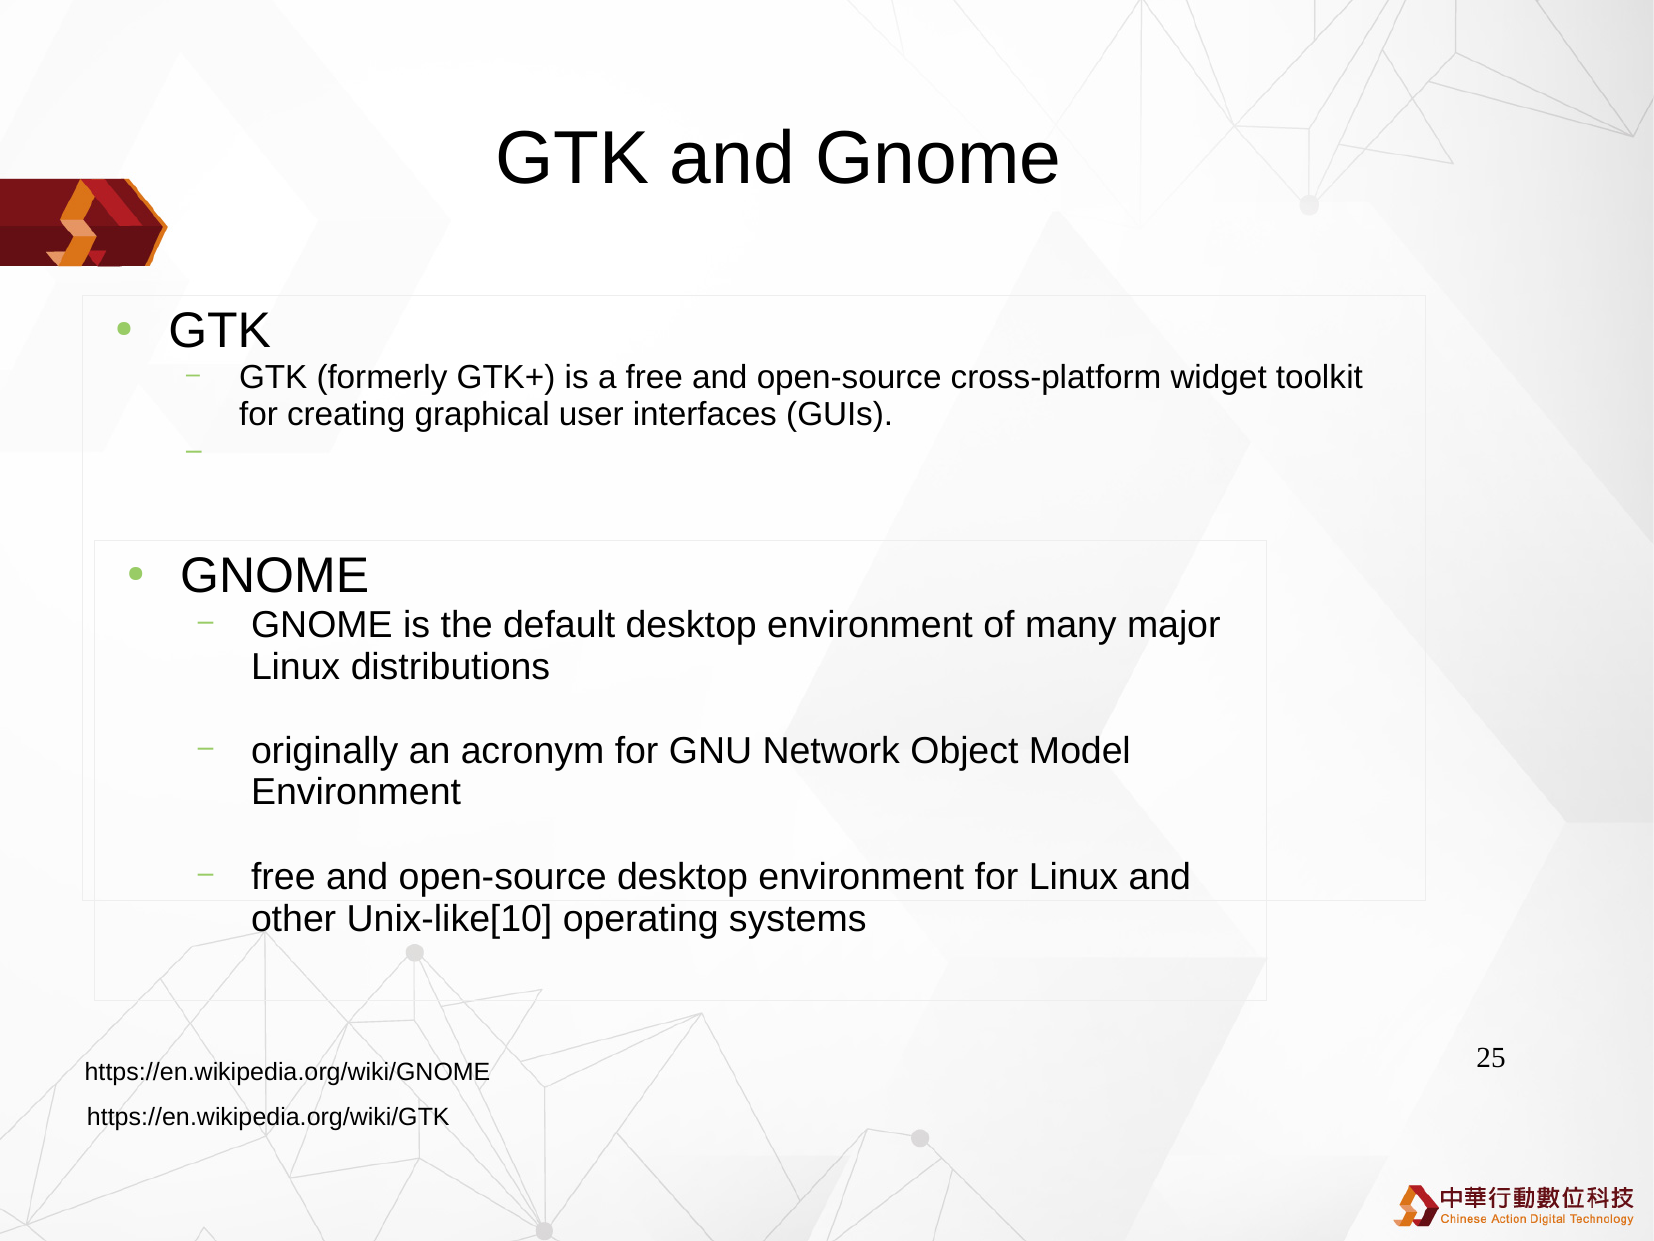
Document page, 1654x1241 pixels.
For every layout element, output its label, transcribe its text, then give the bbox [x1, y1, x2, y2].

text_box GTK GTK (formerly GTK+) is a free and open-source cross-platform widget toolkit for creating graphical user interfaces (GUIs). [82, 295, 1426, 901]
text_box GNOME GNOME is the default desktop environment of many major Linux distributions originally an acronym for GNU Network Object Model Environment free and open-source desktop environment for Linux and other Unix-like[10] operating systems [94, 540, 1267, 1001]
title GTK and Gnome [248, 98, 1309, 217]
picture [0, 0, 1654, 1241]
text_box https://en.wikipedia.org/wiki/GNOME [69, 1050, 708, 1107]
text_box https://en.wikipedia.org/wiki/GTK [72, 1107, 646, 1152]
